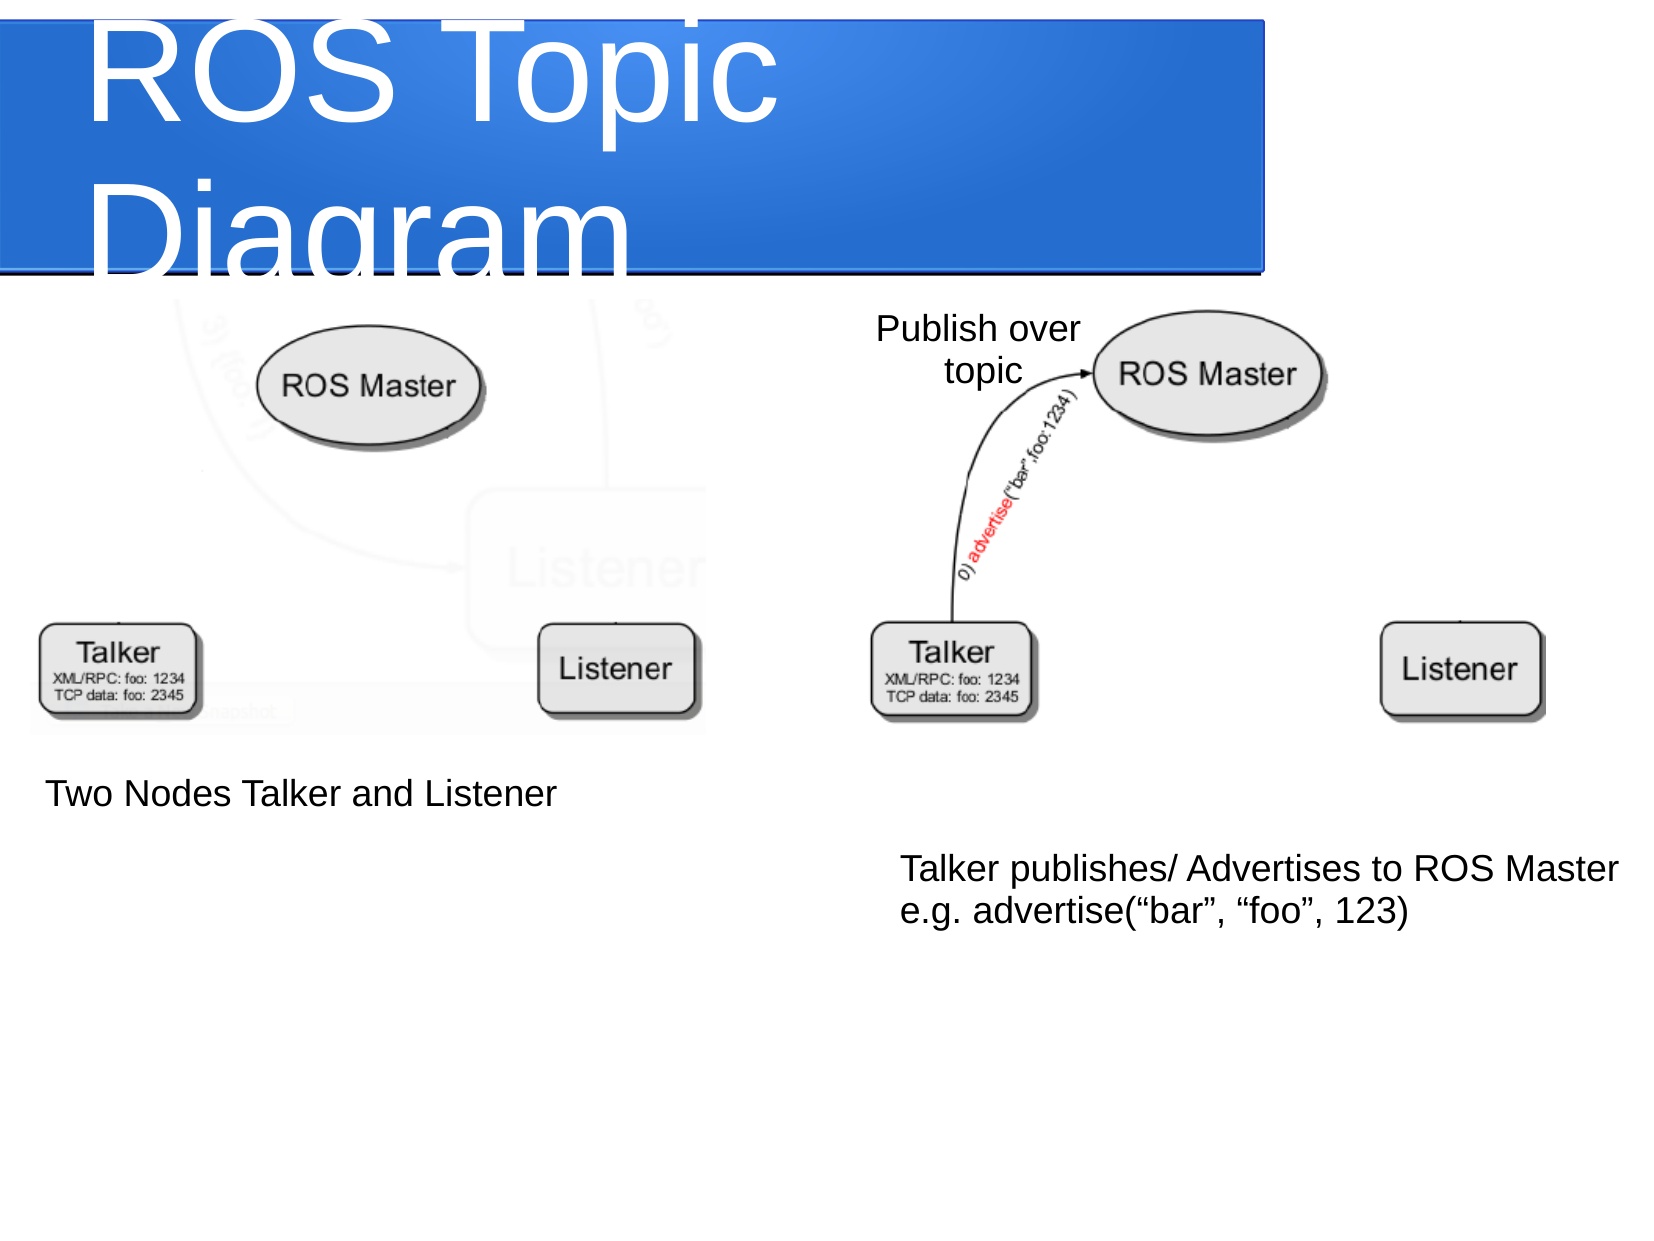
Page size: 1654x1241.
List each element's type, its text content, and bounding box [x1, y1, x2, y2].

picture [30, 299, 706, 736]
picture [860, 299, 1546, 743]
text_box Two Nodes Talker and Listener [30, 765, 573, 822]
text_box Talker publishes/ Advertises to ROS Master e.g. advertise(“bar”, “foo”, 123) [885, 840, 1635, 939]
title ROS Topic Diagram [82, 0, 1250, 317]
